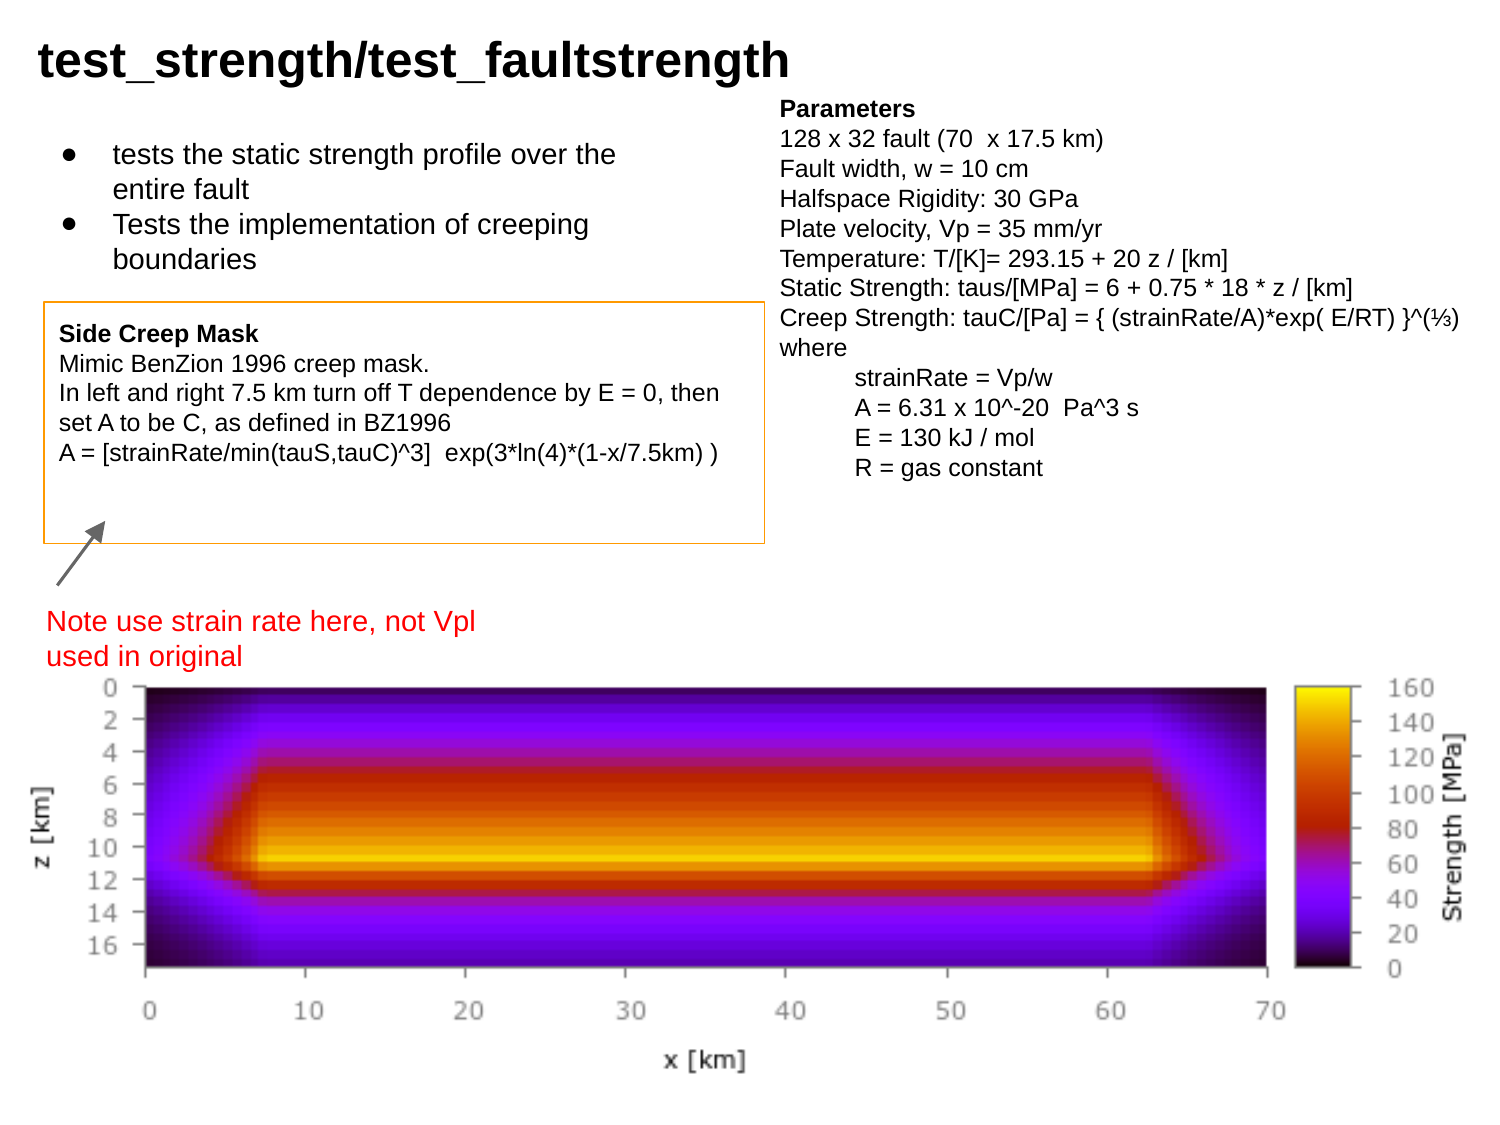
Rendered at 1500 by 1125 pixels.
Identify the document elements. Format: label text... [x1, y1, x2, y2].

list Parameters 128 x 32 fault (70 x 17.5 km) Fault width, w = 10 cm Halfspace Rigidity: 30 GPa Plate velocity, Vp = 35 mm/yr Temperature: T/[K]= 293.15 + 20 z / [km] Static Strength: taus/[MPa] = 6 + 0.75 * 18 * z / [km] Creep Strength: tauC/[Pa] = { (strainRate/A)*exp( E/RT) }^(⅓) where strainRate = Vp/w A = 6.31 x 10^-20 Pa^3 s E = 130 kJ / mol R = gas constant [764, 77, 1486, 666]
text_box Note use strain rate here, not Vpl used in original [31, 587, 509, 682]
picture [22, 665, 1478, 1083]
list Side Creep Mask Mimic BenZion 1996 creep mask. In left and right 7.5 km turn off T dependence by E = 0, then set A to be C, as defined in BZ1996 A = [strainRate/min(tauS,tauC)^3] exp(3*ln(4)*(1-x/7.5km) ) [43, 302, 765, 544]
text_box tests the static strength profile over the entire fault Tests the implementation of creeping boundaries [22, 120, 682, 303]
title test_strength/test_faultstrength [22, 25, 1373, 103]
